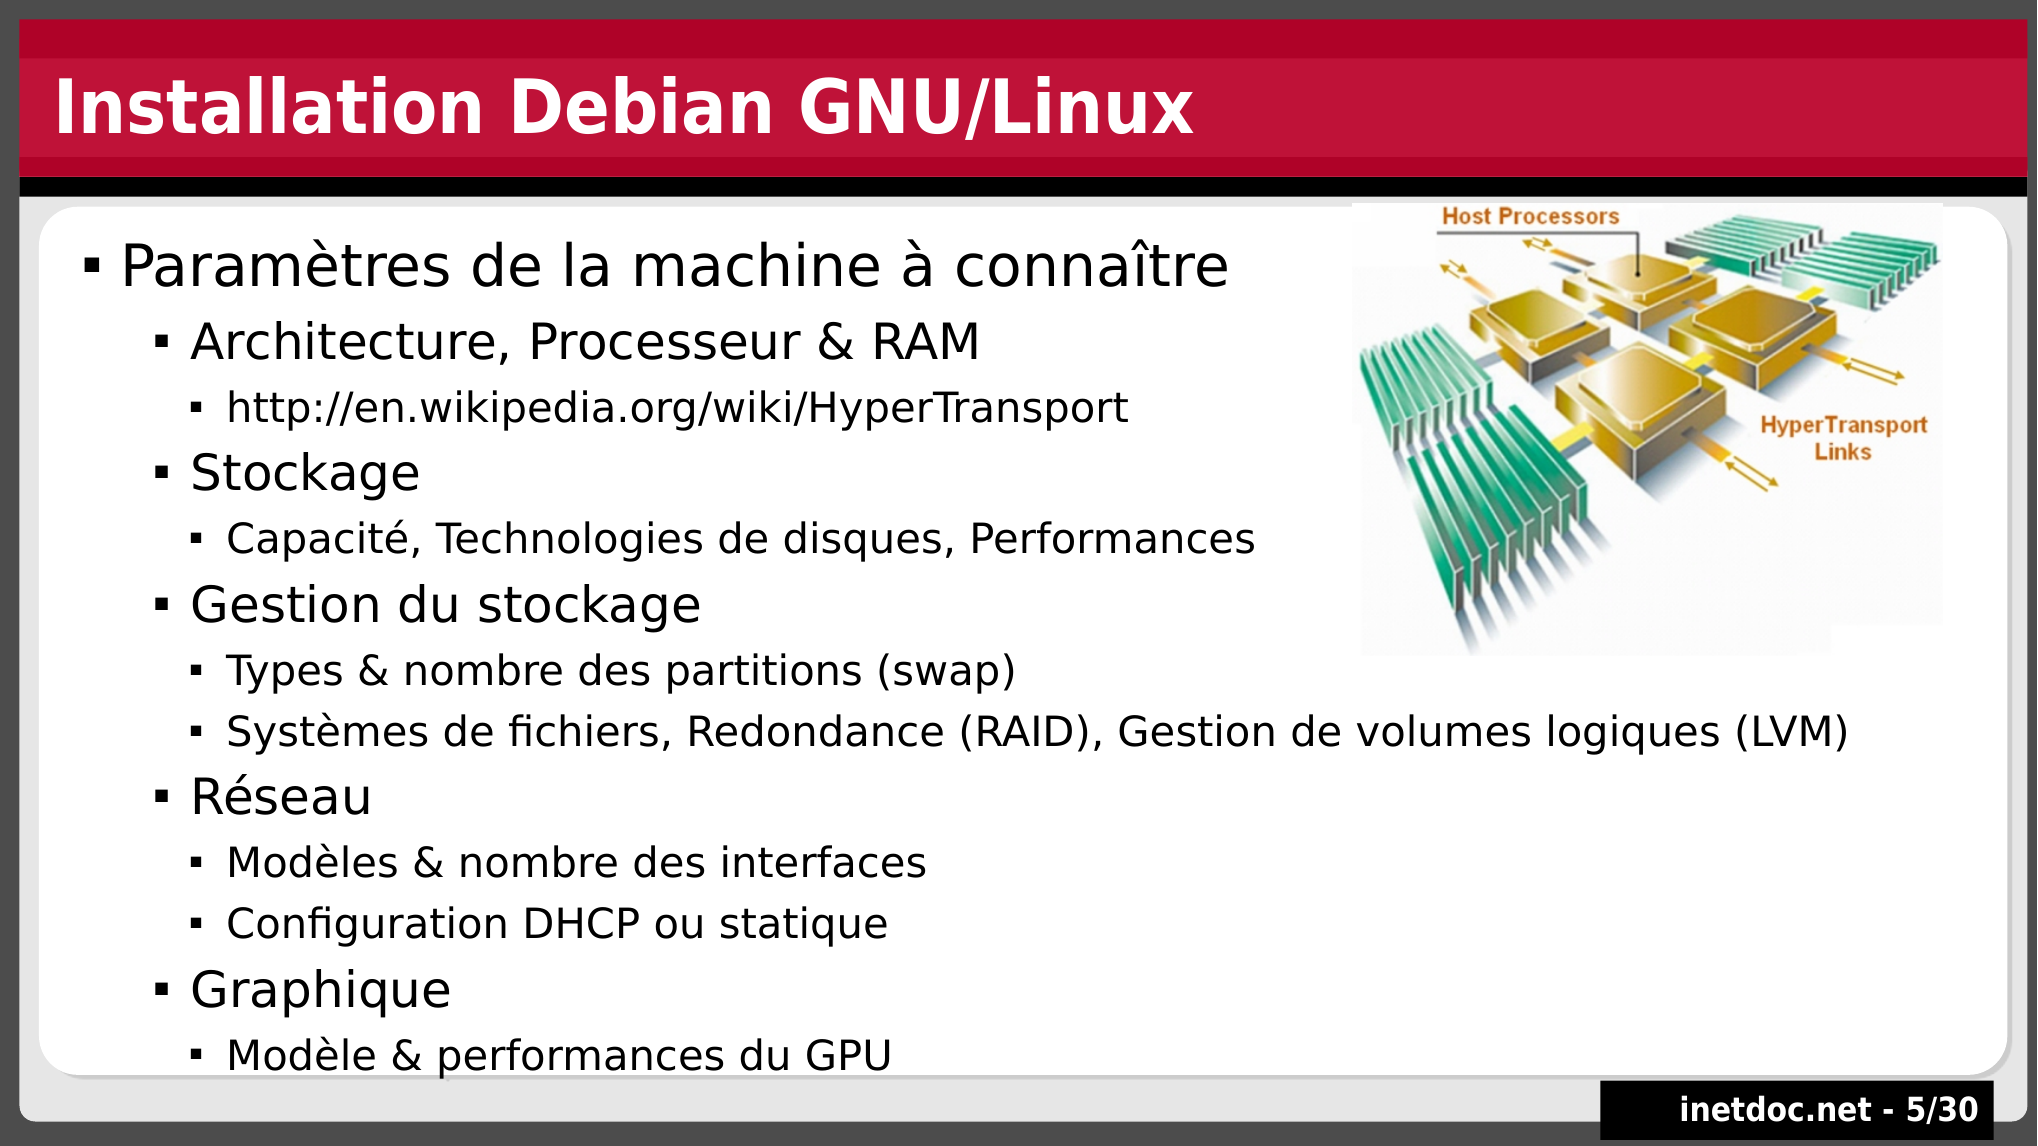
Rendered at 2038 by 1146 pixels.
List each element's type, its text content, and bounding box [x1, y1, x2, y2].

text_box [19, 157, 2028, 1122]
picture [1352, 203, 1943, 656]
text_box [19, 19, 2028, 59]
text_box Installation Debian GNU/Linux [19, 59, 2028, 157]
text_box inetdoc.net - <numéro>/30 [1600, 1080, 1994, 1140]
text_box Paramètres de la machine à connaître Architecture, Processeur & RAM http://en.wikipedia.org/wiki/HyperTransport Stockage Capacité, Technologies de disques, Performances Gestion du stockage Types & nombre des partitions (swap) Systèmes de fichiers, Redondance (RAID), Gestion de volumes logiques (LVM) Réseau Modèles & nombre des interfaces Configuration DHCP ou statique Graphique Modèle & performances du GPU [38, 206, 2008, 1075]
